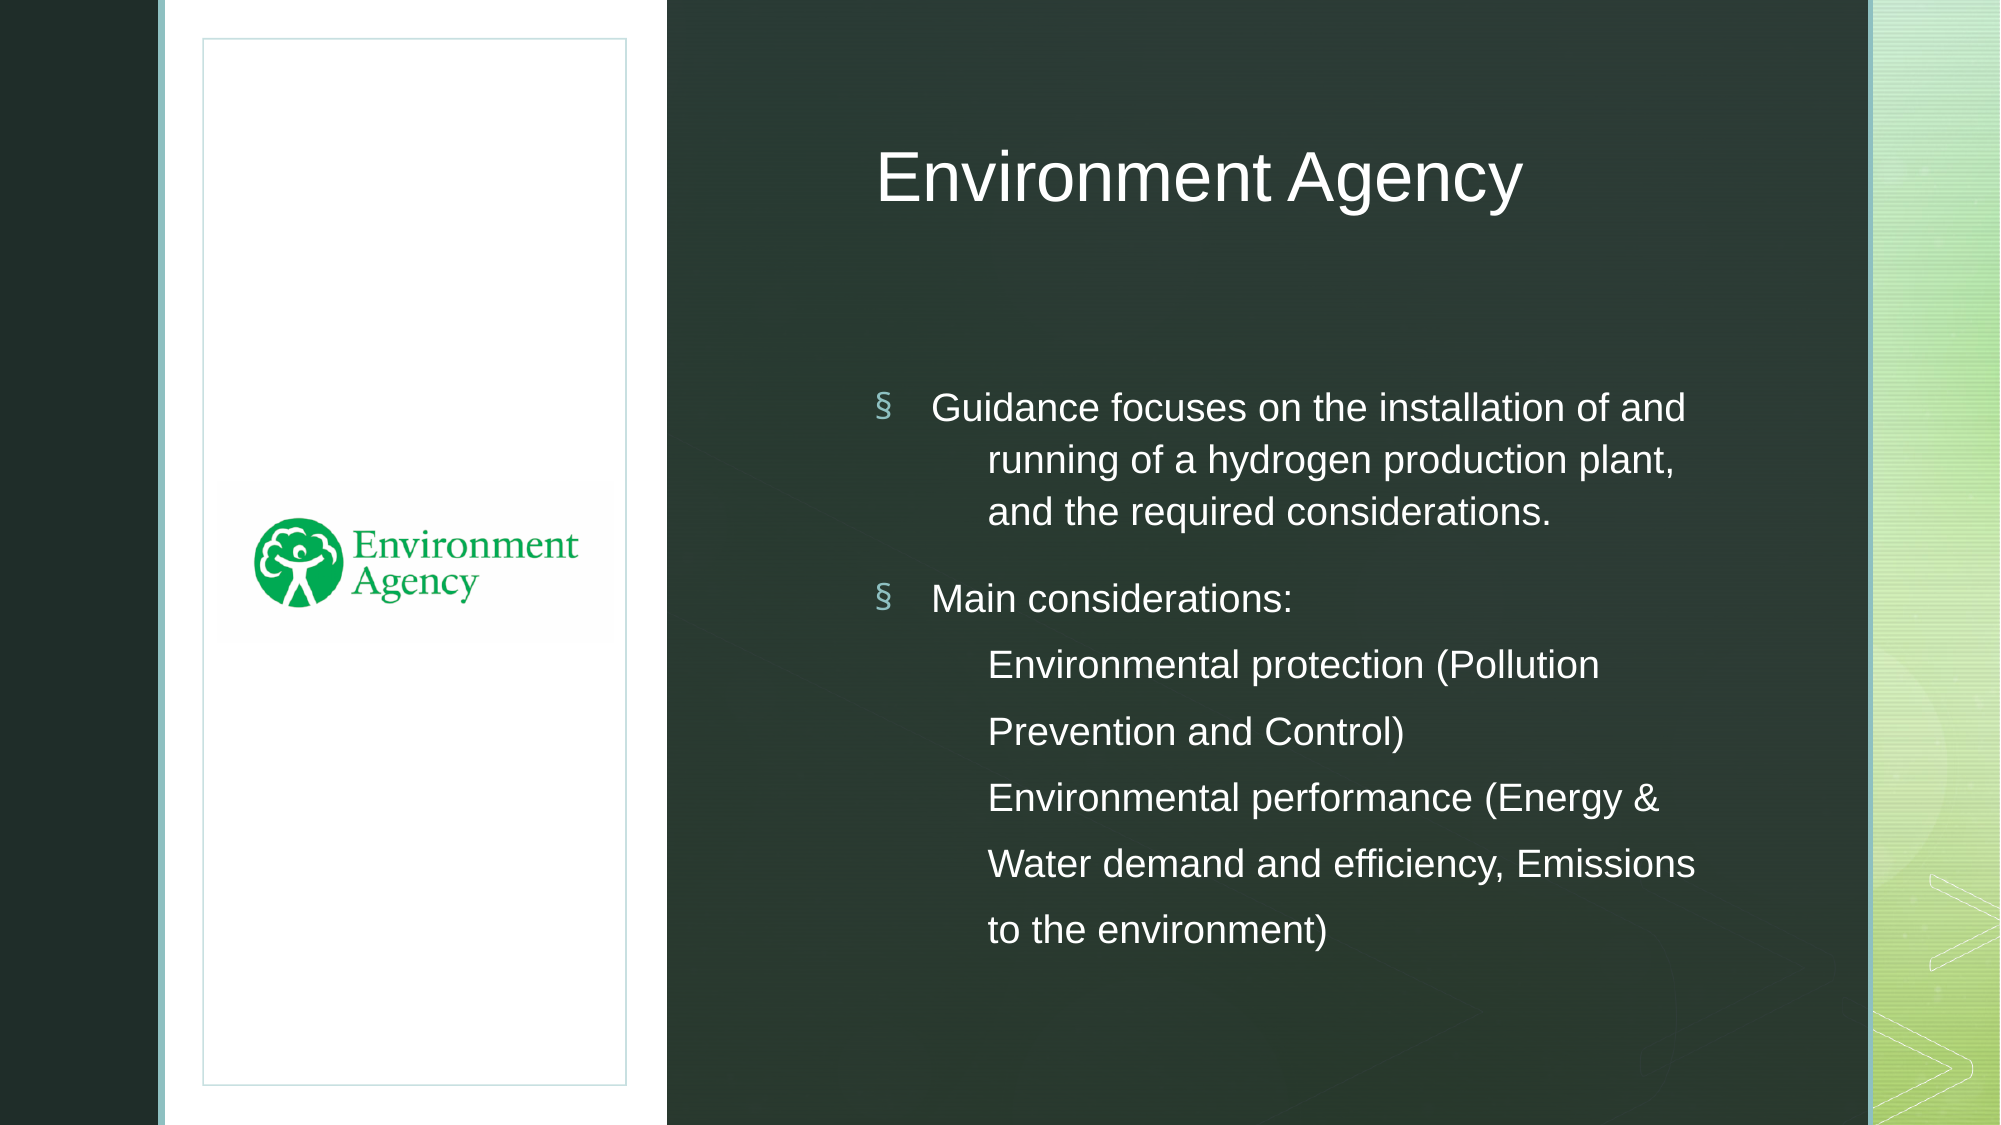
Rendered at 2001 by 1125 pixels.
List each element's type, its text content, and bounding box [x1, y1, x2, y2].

picture [217, 481, 614, 643]
text_box [0, 0, 1873, 1125]
list Guidance focuses on the installation of and running of a hydrogen production plant, and the required considerations. Main considerations: Environmental protection (Pollution Prevention and Control) Environmental performance (Energy & Water demand and efficiency, Emissions to the environment) [859, 336, 1728, 993]
title Environment Agency [860, 132, 1728, 310]
picture [1873, 0, 2000, 1125]
